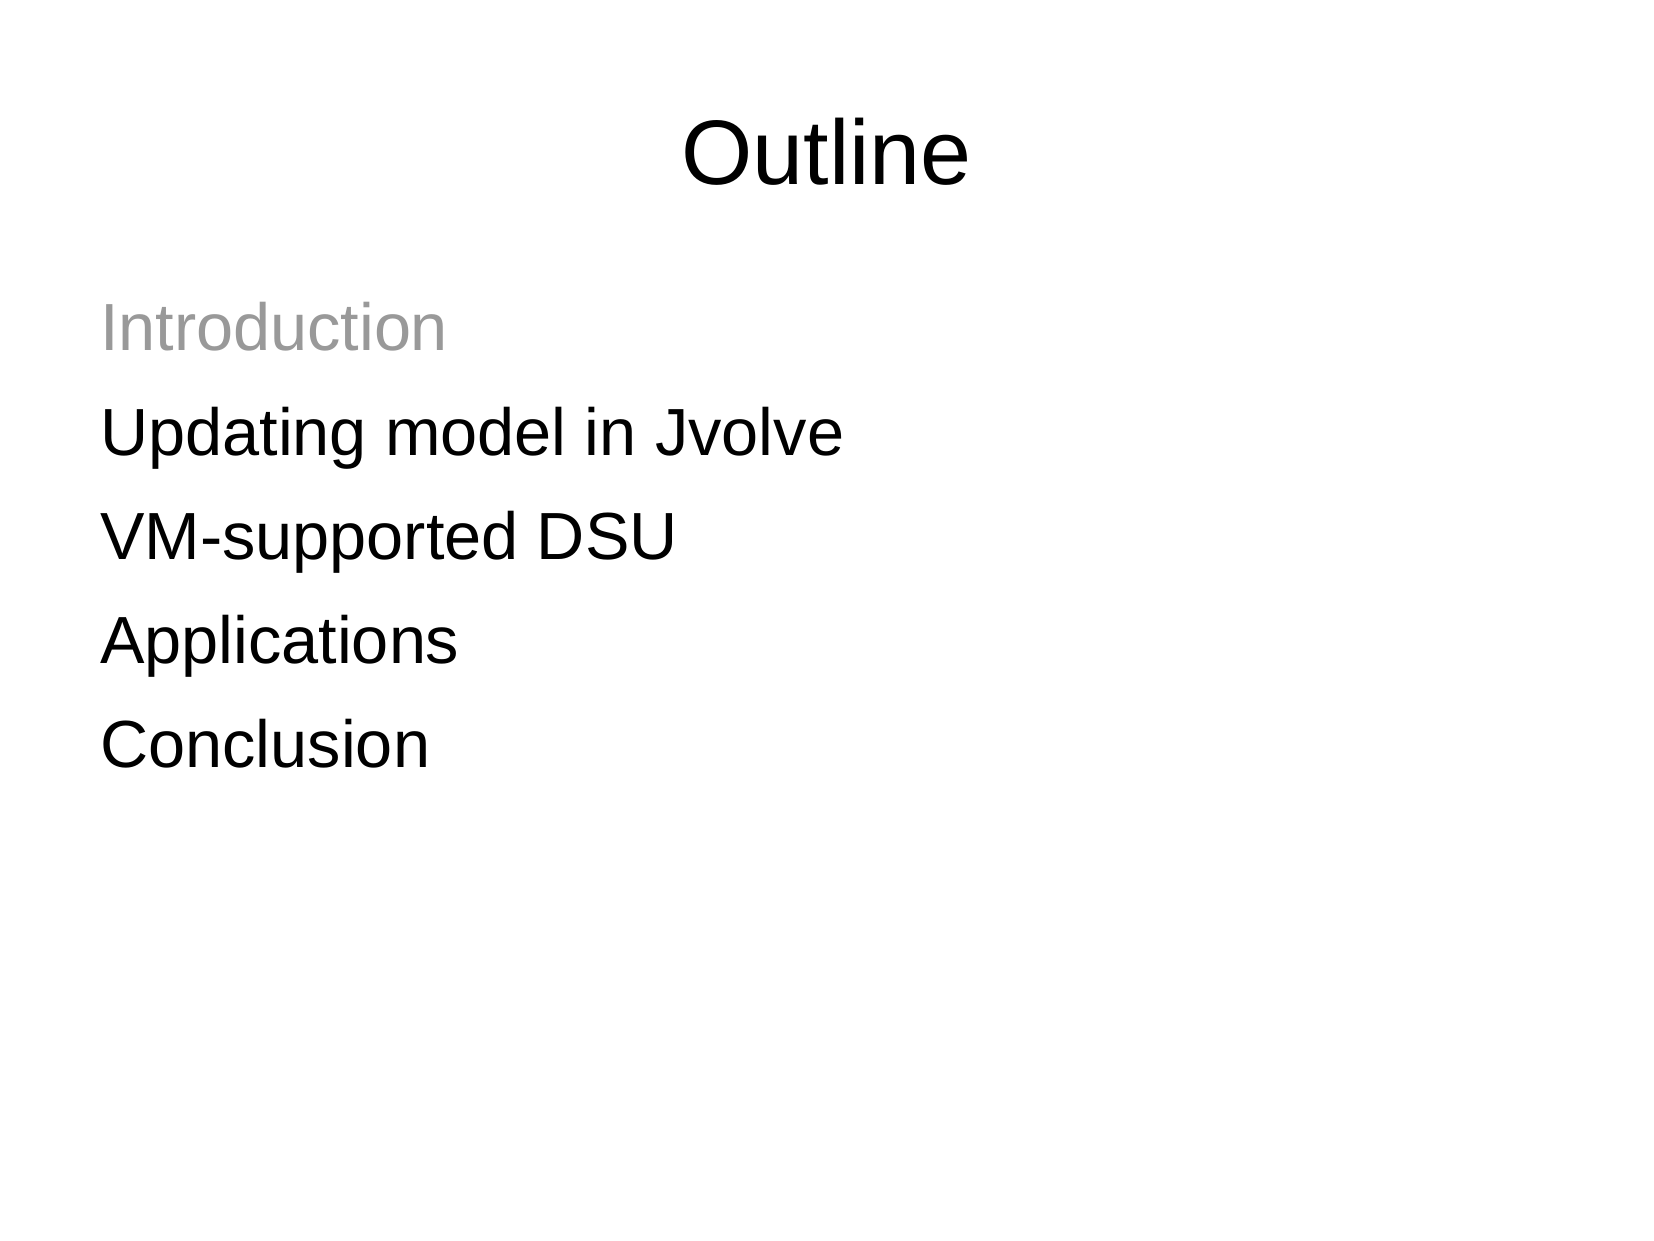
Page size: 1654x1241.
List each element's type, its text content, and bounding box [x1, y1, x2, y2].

title Outline [82, 56, 1571, 250]
list Introduction Updating model in Jvolve VM-supported DSU Applications Conclusion [82, 290, 1571, 1094]
